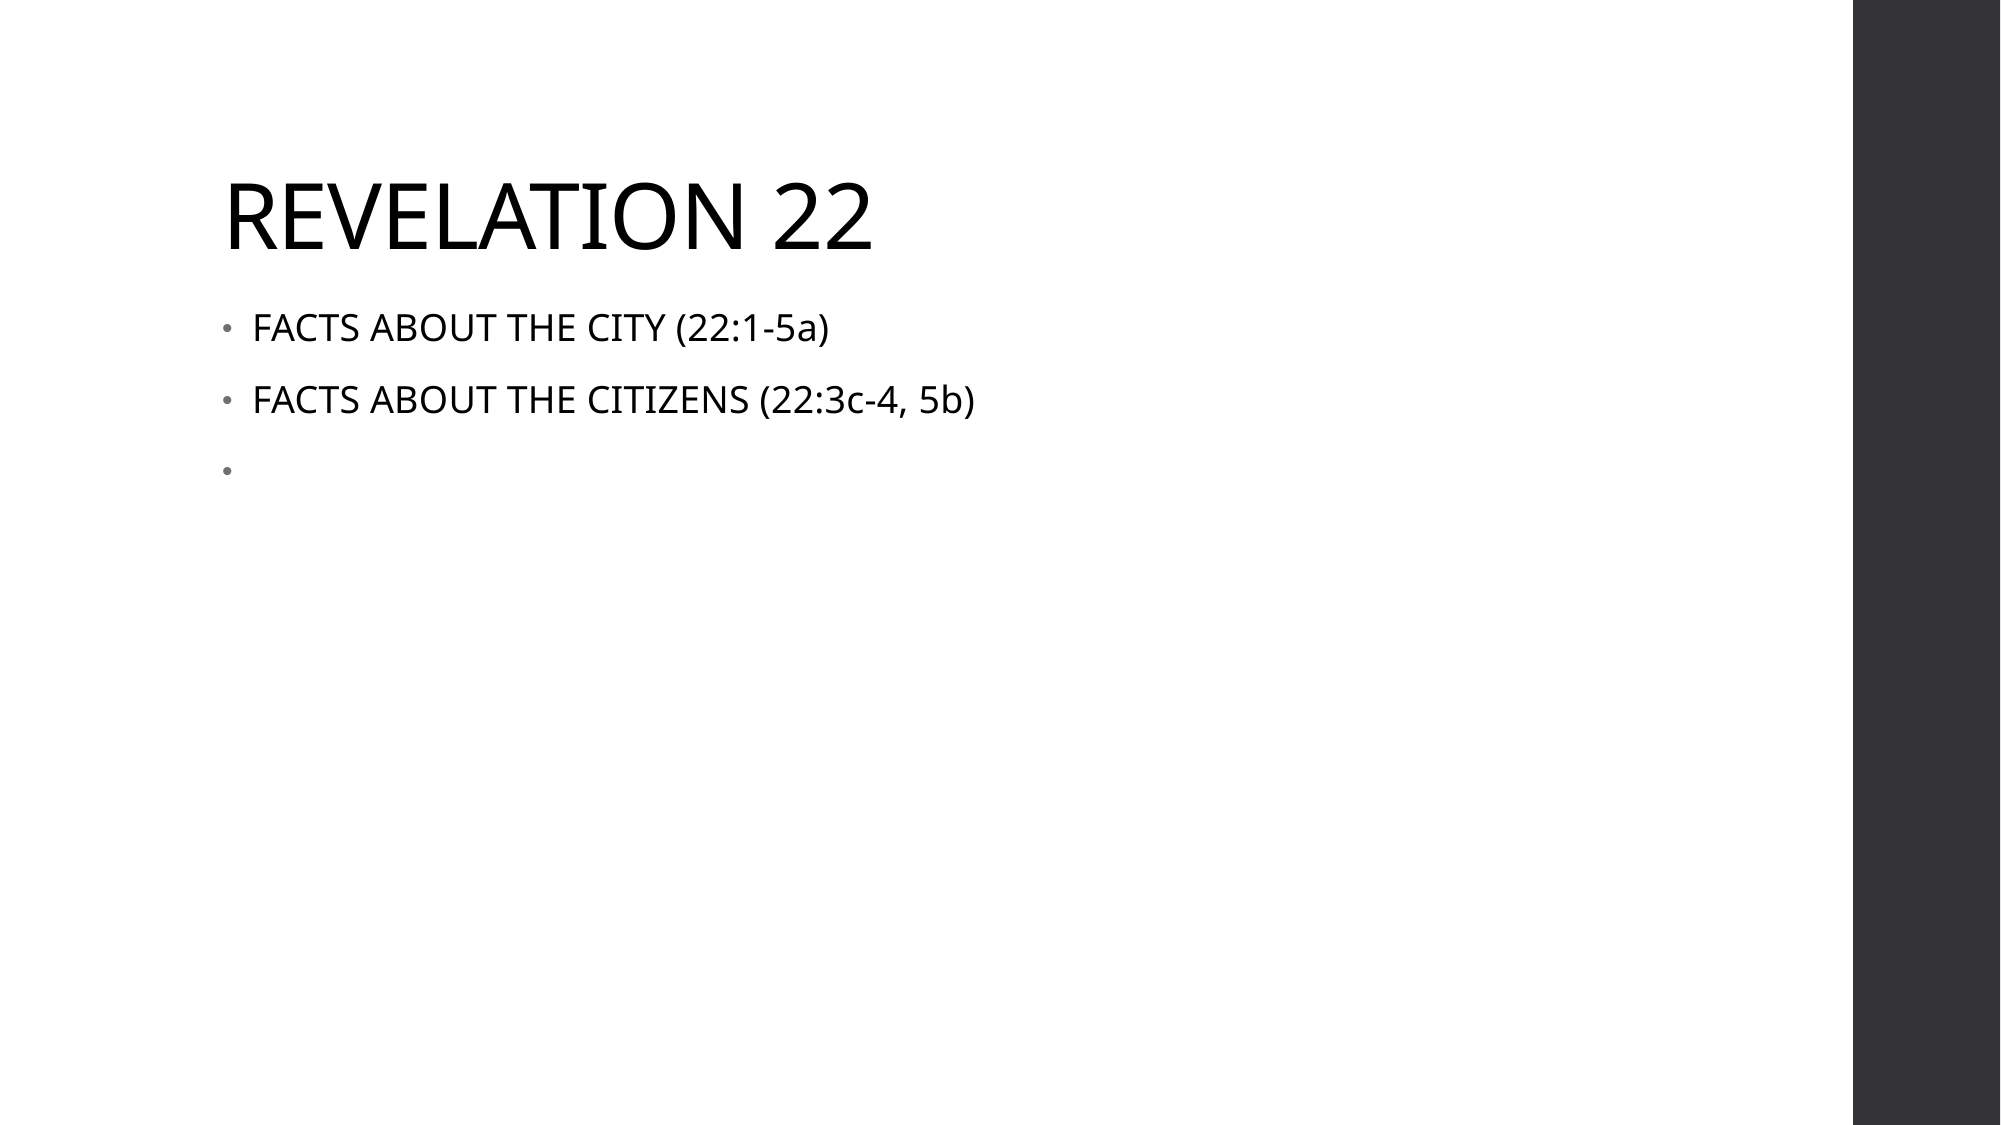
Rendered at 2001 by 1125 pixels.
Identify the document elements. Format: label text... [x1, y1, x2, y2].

list FACTS ABOUT THE CITY (22:1-5a) FACTS ABOUT THE CITIZENS (22:3c-4, 5b) [206, 299, 1617, 1014]
title REVELATION 22 [206, 60, 1797, 278]
